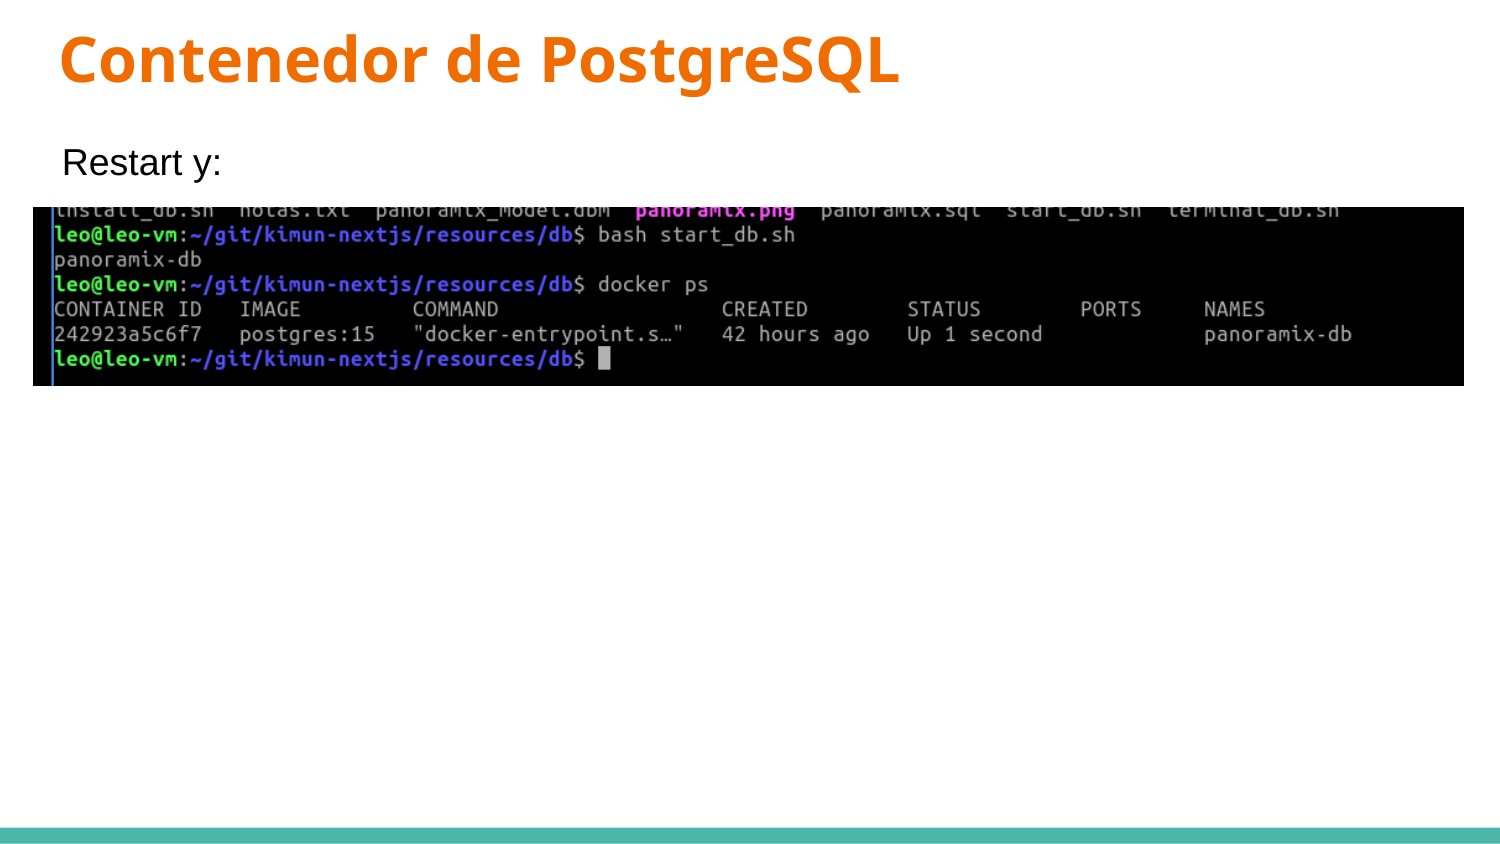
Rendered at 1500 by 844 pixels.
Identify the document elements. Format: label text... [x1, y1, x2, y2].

text_box Restart y: [47, 133, 1449, 207]
picture [33, 207, 1464, 386]
title Contenedor de PostgreSQL [43, 0, 1442, 116]
